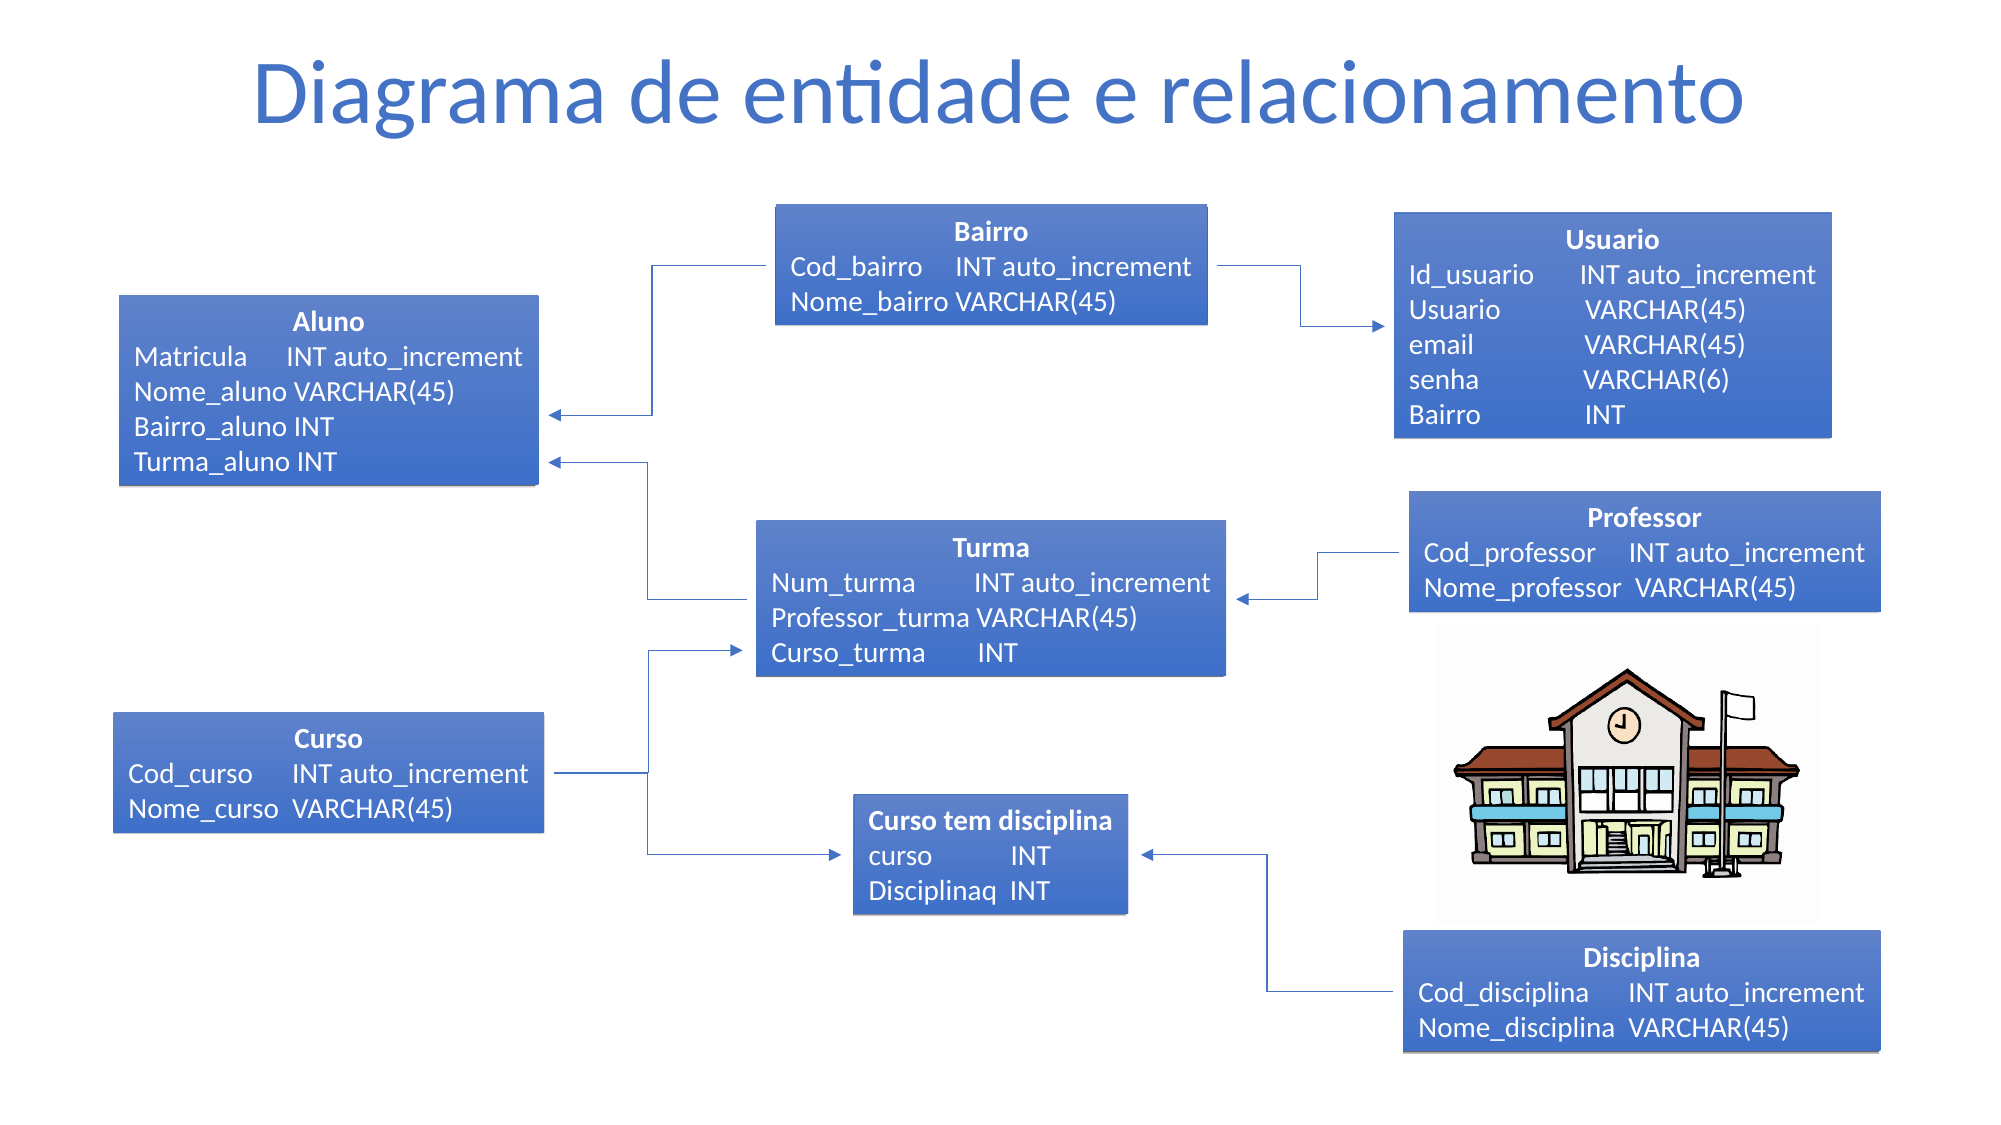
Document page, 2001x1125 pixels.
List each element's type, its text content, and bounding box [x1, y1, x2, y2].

text_box Bairro Cod_bairro INT auto_increment Nome_bairro VARCHAR(45) [775, 204, 1208, 325]
text_box Diagrama de entidade e relacionamento [236, 24, 1763, 150]
text_box Professor Cod_professor INT auto_increment Nome_professor VARCHAR(45) [1409, 491, 1881, 612]
text_box Aluno Matricula INT auto_increment Nome_aluno VARCHAR(45) Bairro_aluno INT Turma_aluno INT [119, 295, 539, 485]
picture [1434, 623, 1818, 924]
text_box Usuario Id_usuario INT auto_increment Usuario VARCHAR(45) email VARCHAR(45) senha VARCHAR(6) Bairro INT [1394, 212, 1832, 438]
text_box Turma Num_turma INT auto_increment Professor_turma VARCHAR(45) Curso_turma INT [756, 520, 1227, 676]
text_box Curso Cod_curso INT auto_increment Nome_curso VARCHAR(45) [113, 712, 544, 833]
text_box Disciplina Cod_disciplina INT auto_increment Nome_disciplina VARCHAR(45) [1403, 930, 1881, 1051]
text_box Curso tem disciplina curso INT Disciplinaq INT [853, 794, 1129, 914]
